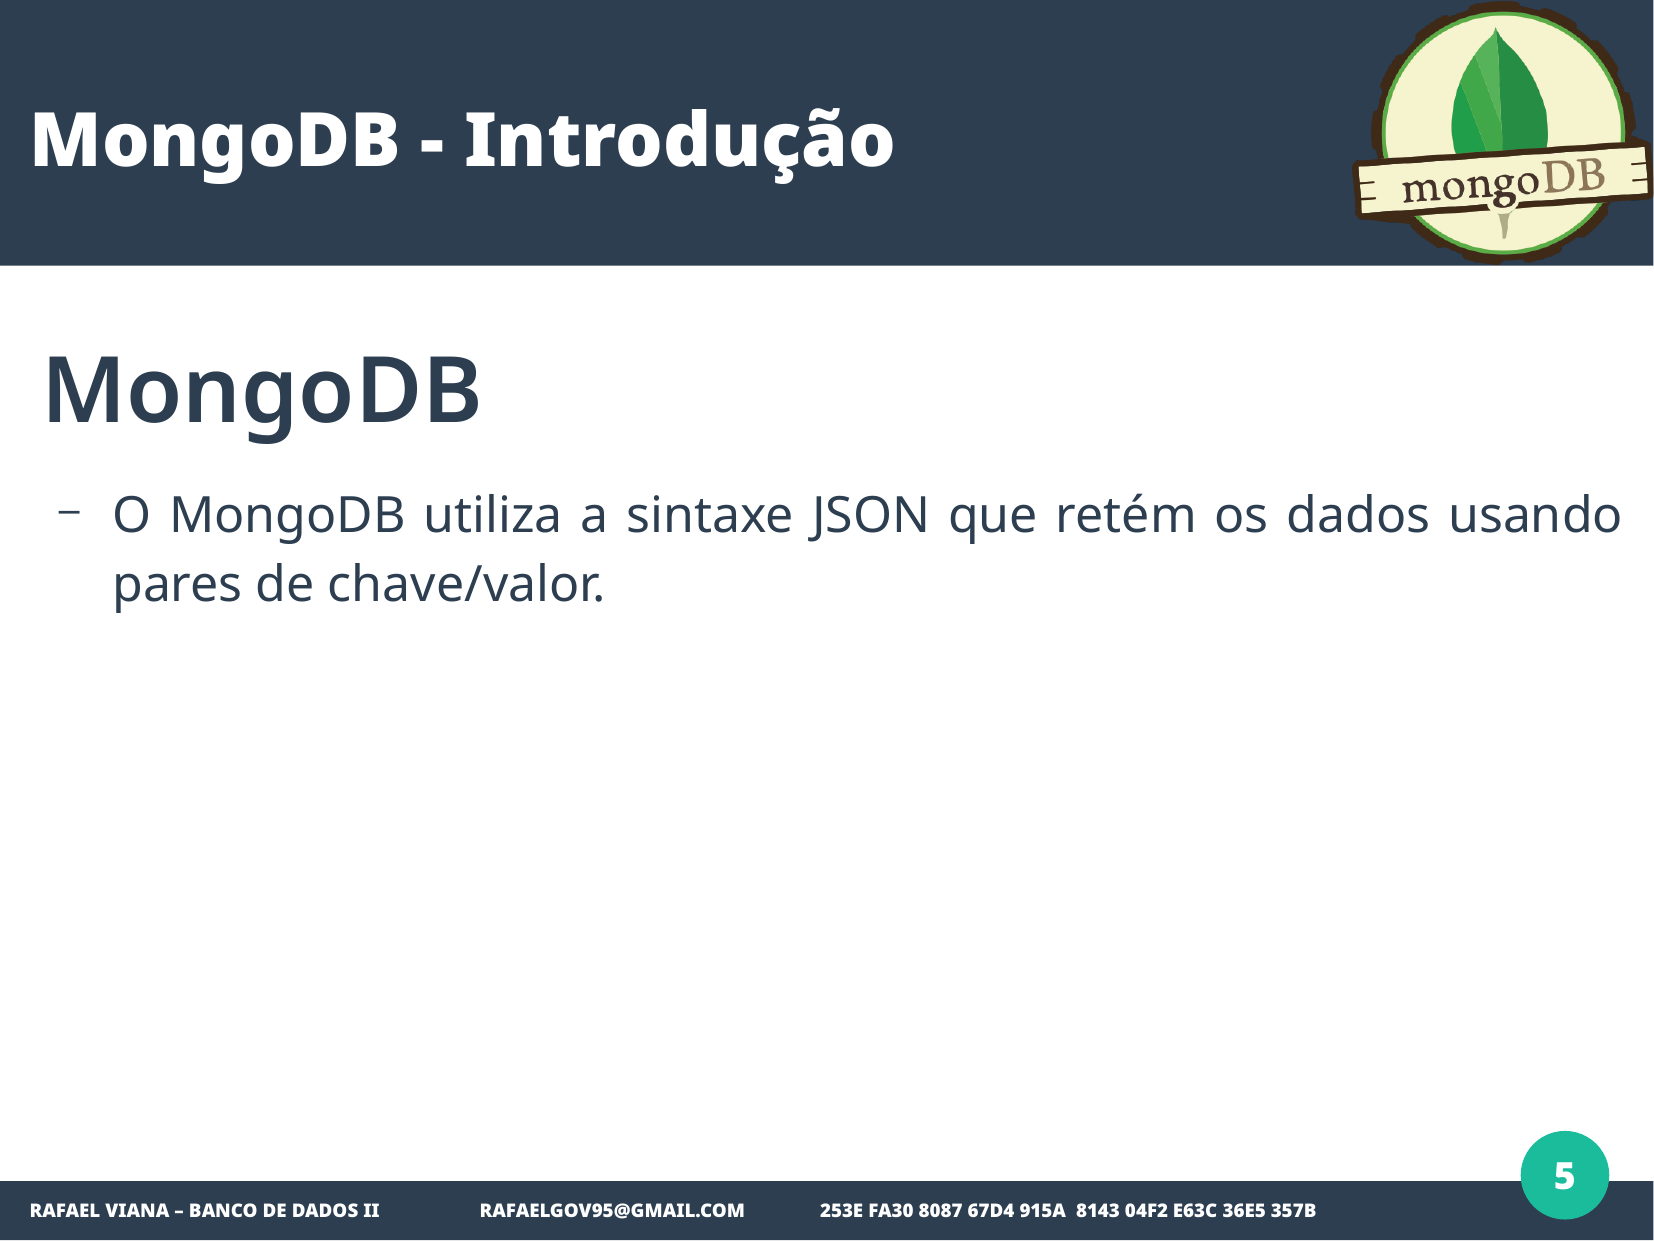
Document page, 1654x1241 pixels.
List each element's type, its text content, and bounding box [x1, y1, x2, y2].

text_box MongoDB O MongoDB utiliza a sintaxe JSON que retém os dados usando pares de chave/valor. [0, 324, 1625, 1034]
title MongoDB - Introdução [29, 59, 1352, 217]
text_box RAFAEL VIANA – BANCO DE DADOS II RAFAELGOV95@GMAIL.COM 253E FA30 8087 67D4 915A 8143 04F2 E63C 36E5 357B [29, 1181, 1654, 1241]
picture [1352, 0, 1654, 284]
